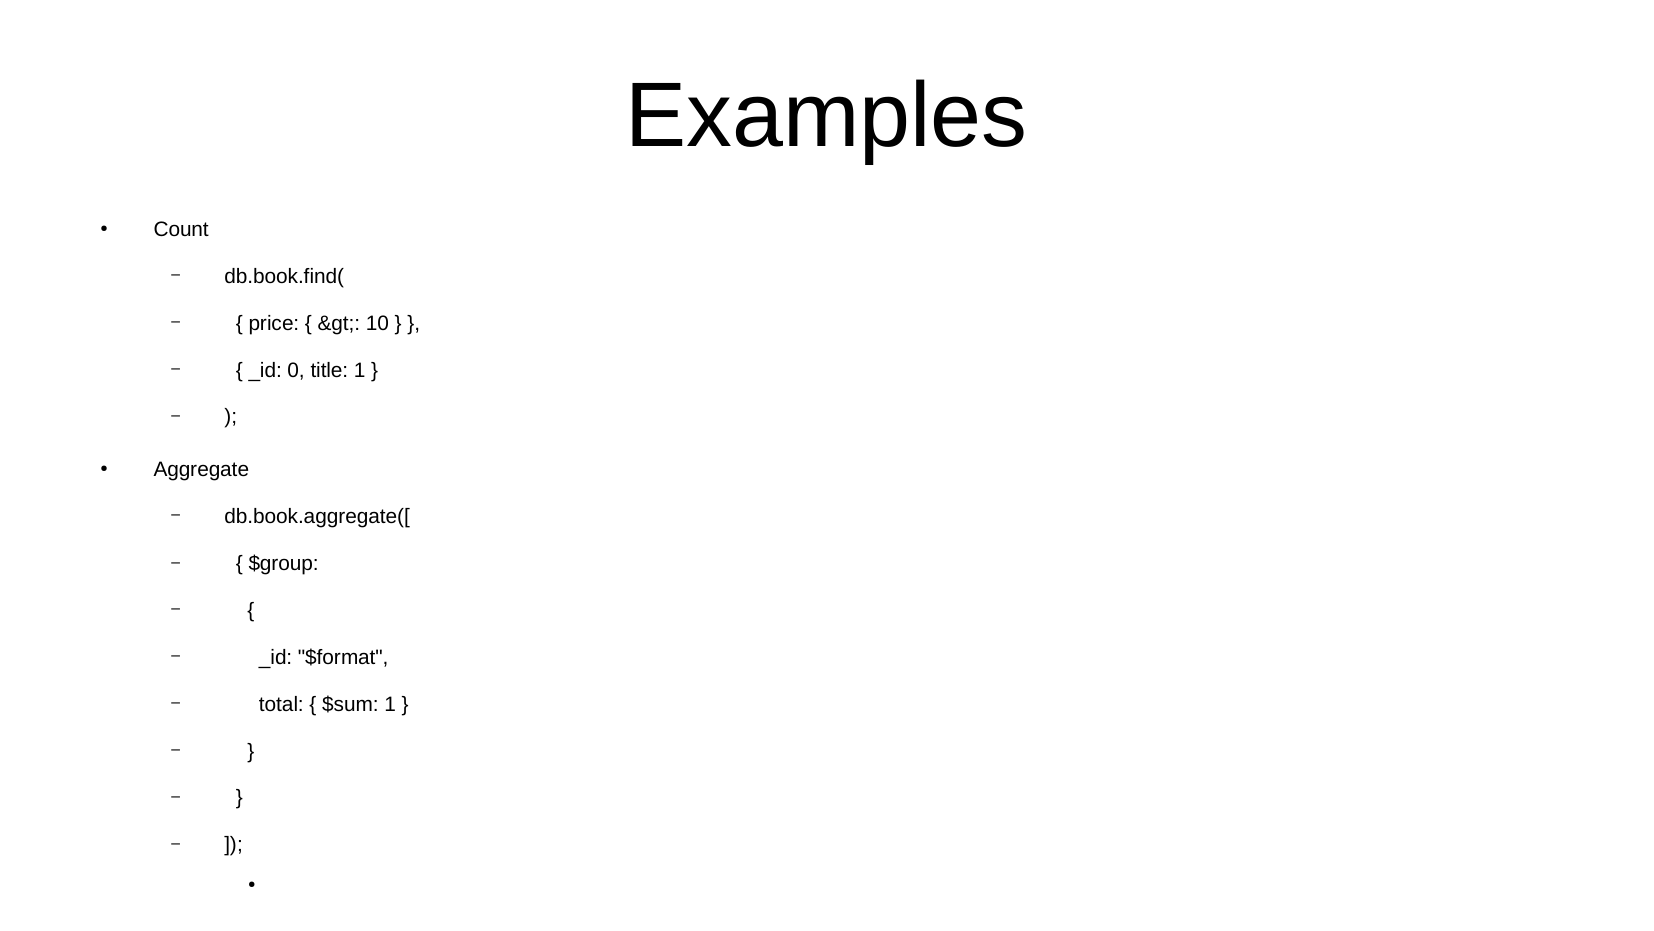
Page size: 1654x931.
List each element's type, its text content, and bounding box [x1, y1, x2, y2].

title Examples [82, 37, 1571, 193]
list Count db.book.find( { price: { &gt;: 10 } }, { _id: 0, title: 1 } ); Aggregate db.book.aggregate([ { $group: { _id: "$format", total: { $sum: 1 } } } ]); [82, 217, 1606, 901]
